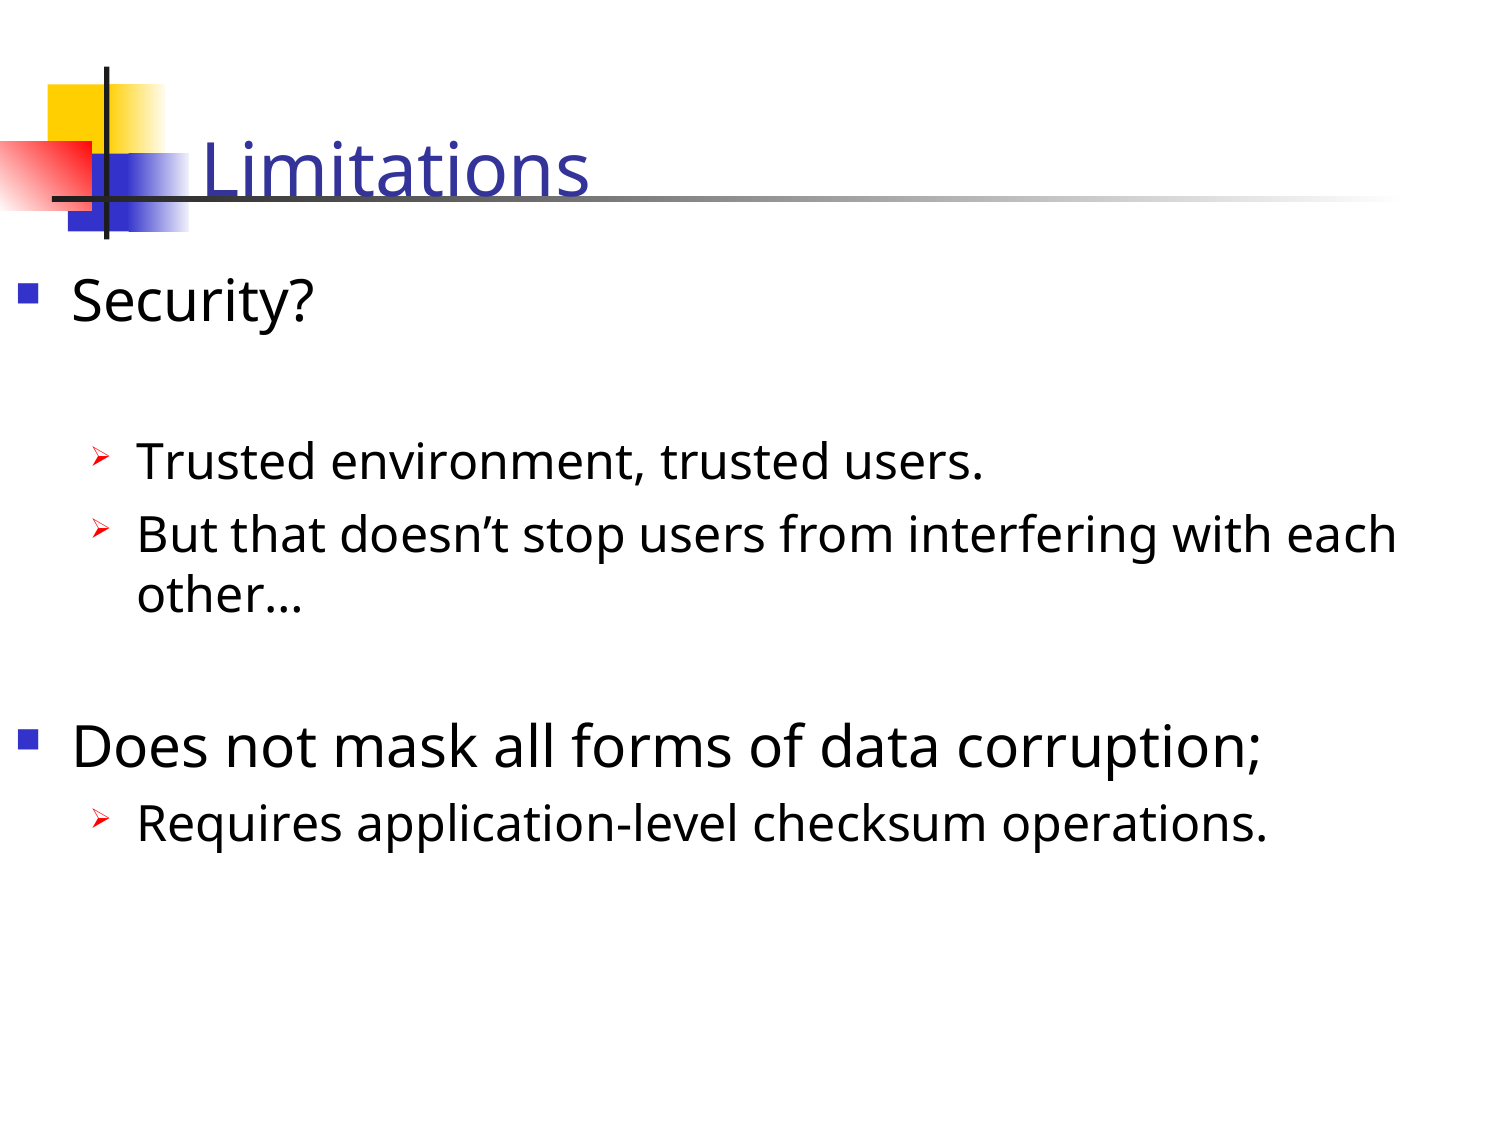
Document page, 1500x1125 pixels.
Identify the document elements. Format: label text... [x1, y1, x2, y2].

text_box Limitations [185, 81, 1464, 220]
text_box Security? Trusted environment, trusted users. But that doesn’t stop users from interfering with each other… Does not mask all forms of data corruption; Requires application-level checksum operations. [0, 255, 1500, 1083]
